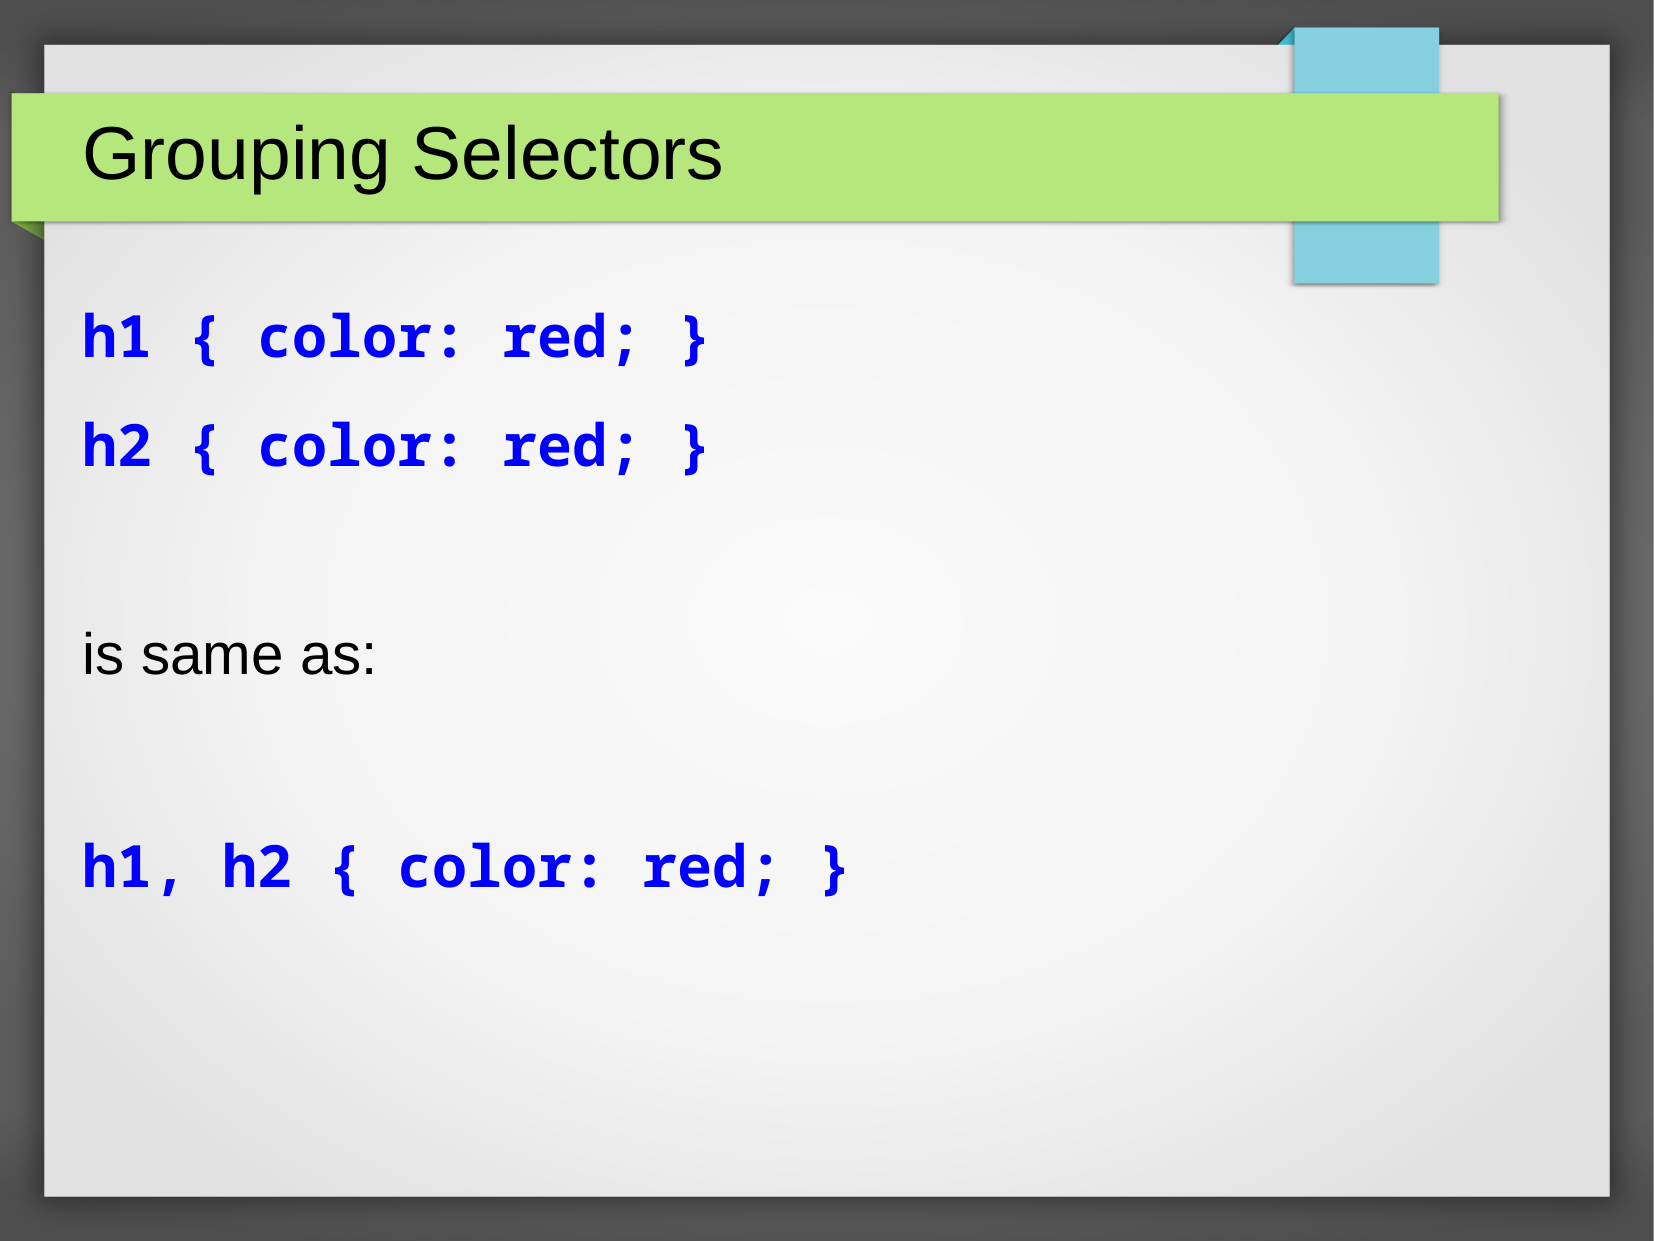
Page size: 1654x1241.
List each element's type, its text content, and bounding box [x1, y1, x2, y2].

picture [0, 0, 1654, 1241]
title Grouping Selectors [82, 94, 1264, 213]
list h1 { color: red; } h2 { color: red; } is same as: h1, h2 { color: red; } [82, 295, 1571, 1015]
